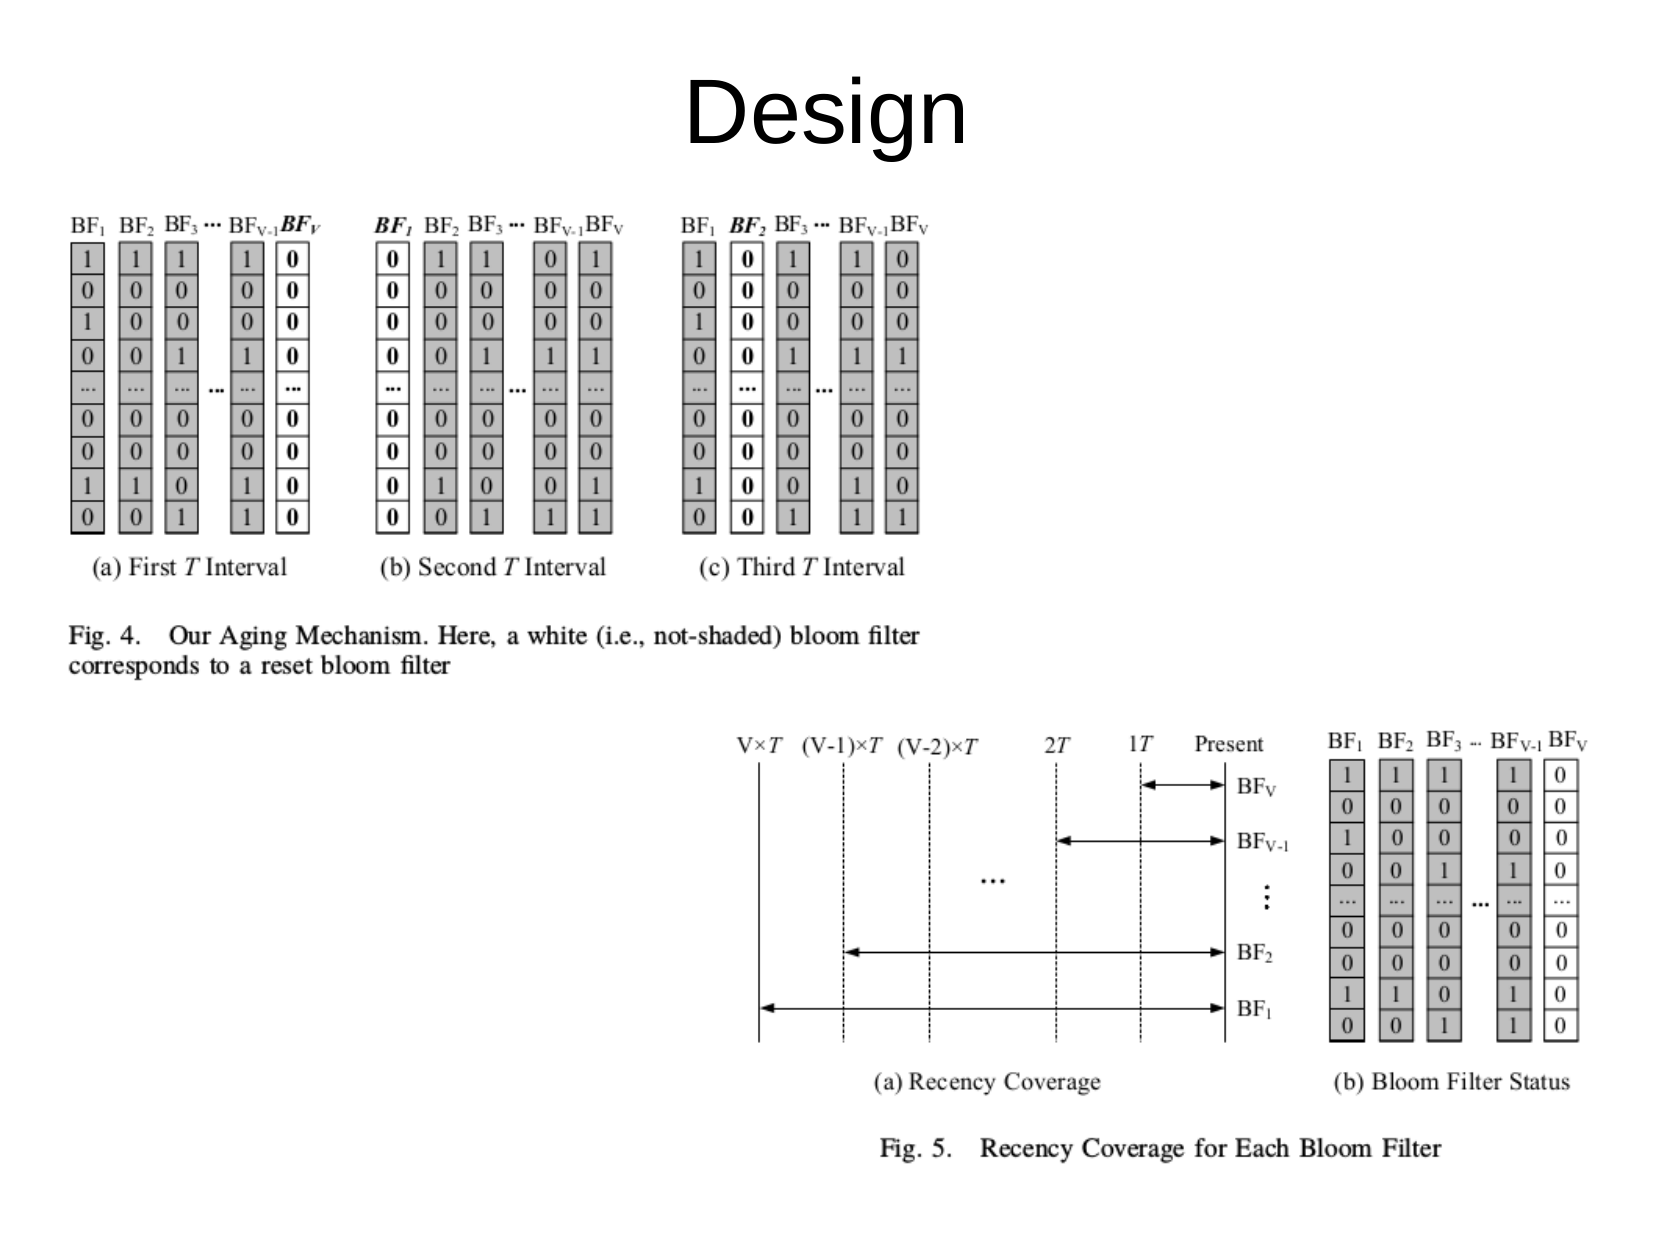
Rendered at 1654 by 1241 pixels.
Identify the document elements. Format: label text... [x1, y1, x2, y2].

picture [52, 194, 942, 697]
title Design [82, 8, 1571, 216]
picture [721, 714, 1600, 1190]
